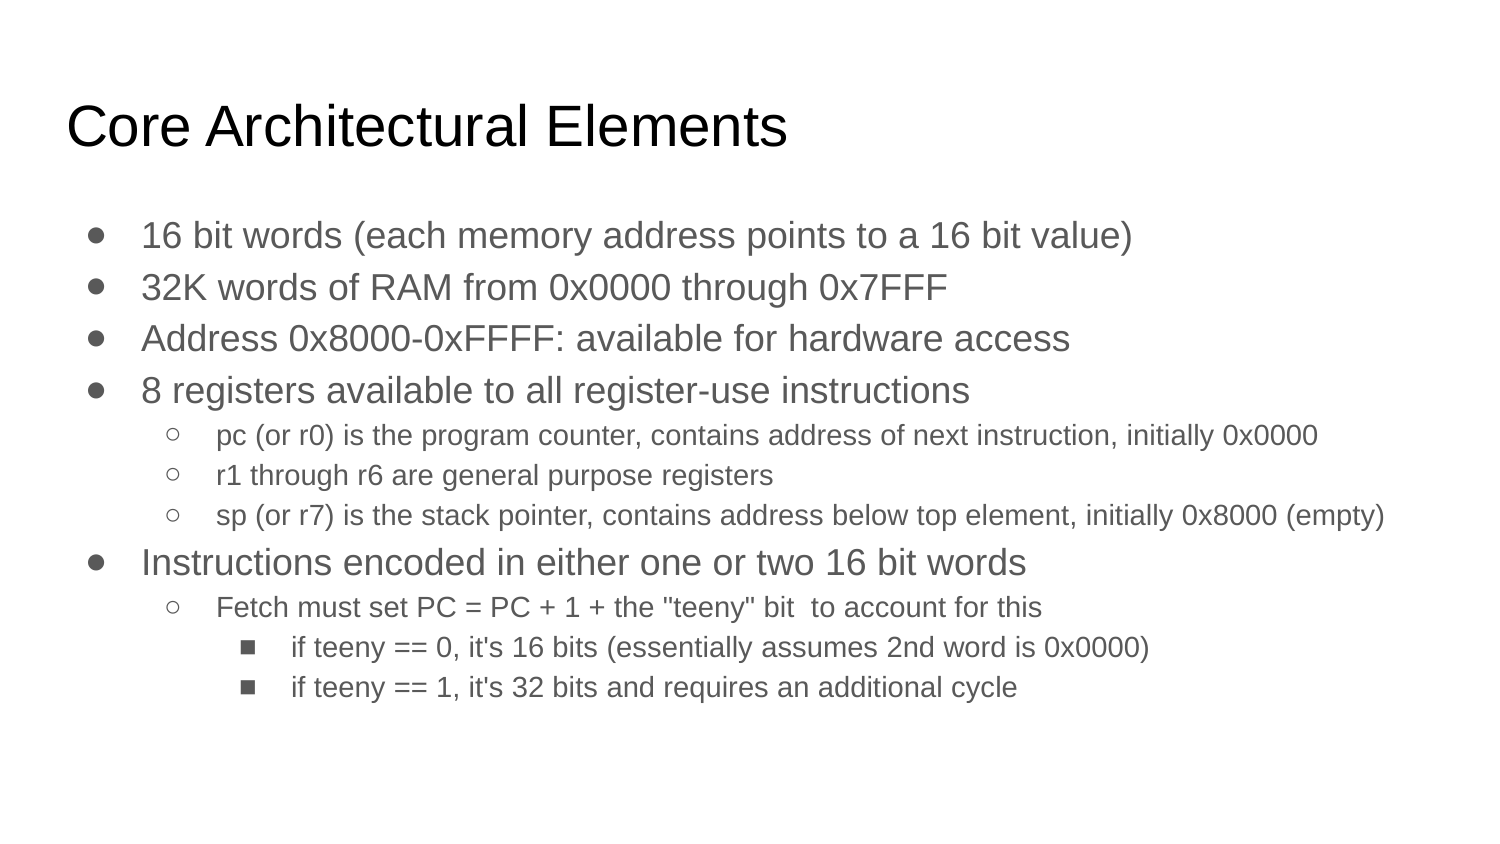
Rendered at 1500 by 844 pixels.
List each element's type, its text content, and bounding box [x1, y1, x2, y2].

list 16 bit words (each memory address points to a 16 bit value) 32K words of RAM from 0x0000 through 0x7FFF Address 0x8000-0xFFFF: available for hardware access 8 registers available to all register-use instructions pc (or r0) is the program counter, contains address of next instruction, initially 0x0000 r1 through r6 are general purpose registers sp (or r7) is the stack pointer, contains address below top element, initially 0x8000 (empty) Instructions encoded in either one or two 16 bit words Fetch must set PC = PC + 1 + the "teeny" bit to account for this if teeny == 0, it's 16 bits (essentially assumes 2nd word is 0x0000) if teeny == 1, it's 32 bits and requires an additional cycle [51, 189, 1449, 750]
title Core Architectural Elements [51, 72, 1449, 167]
